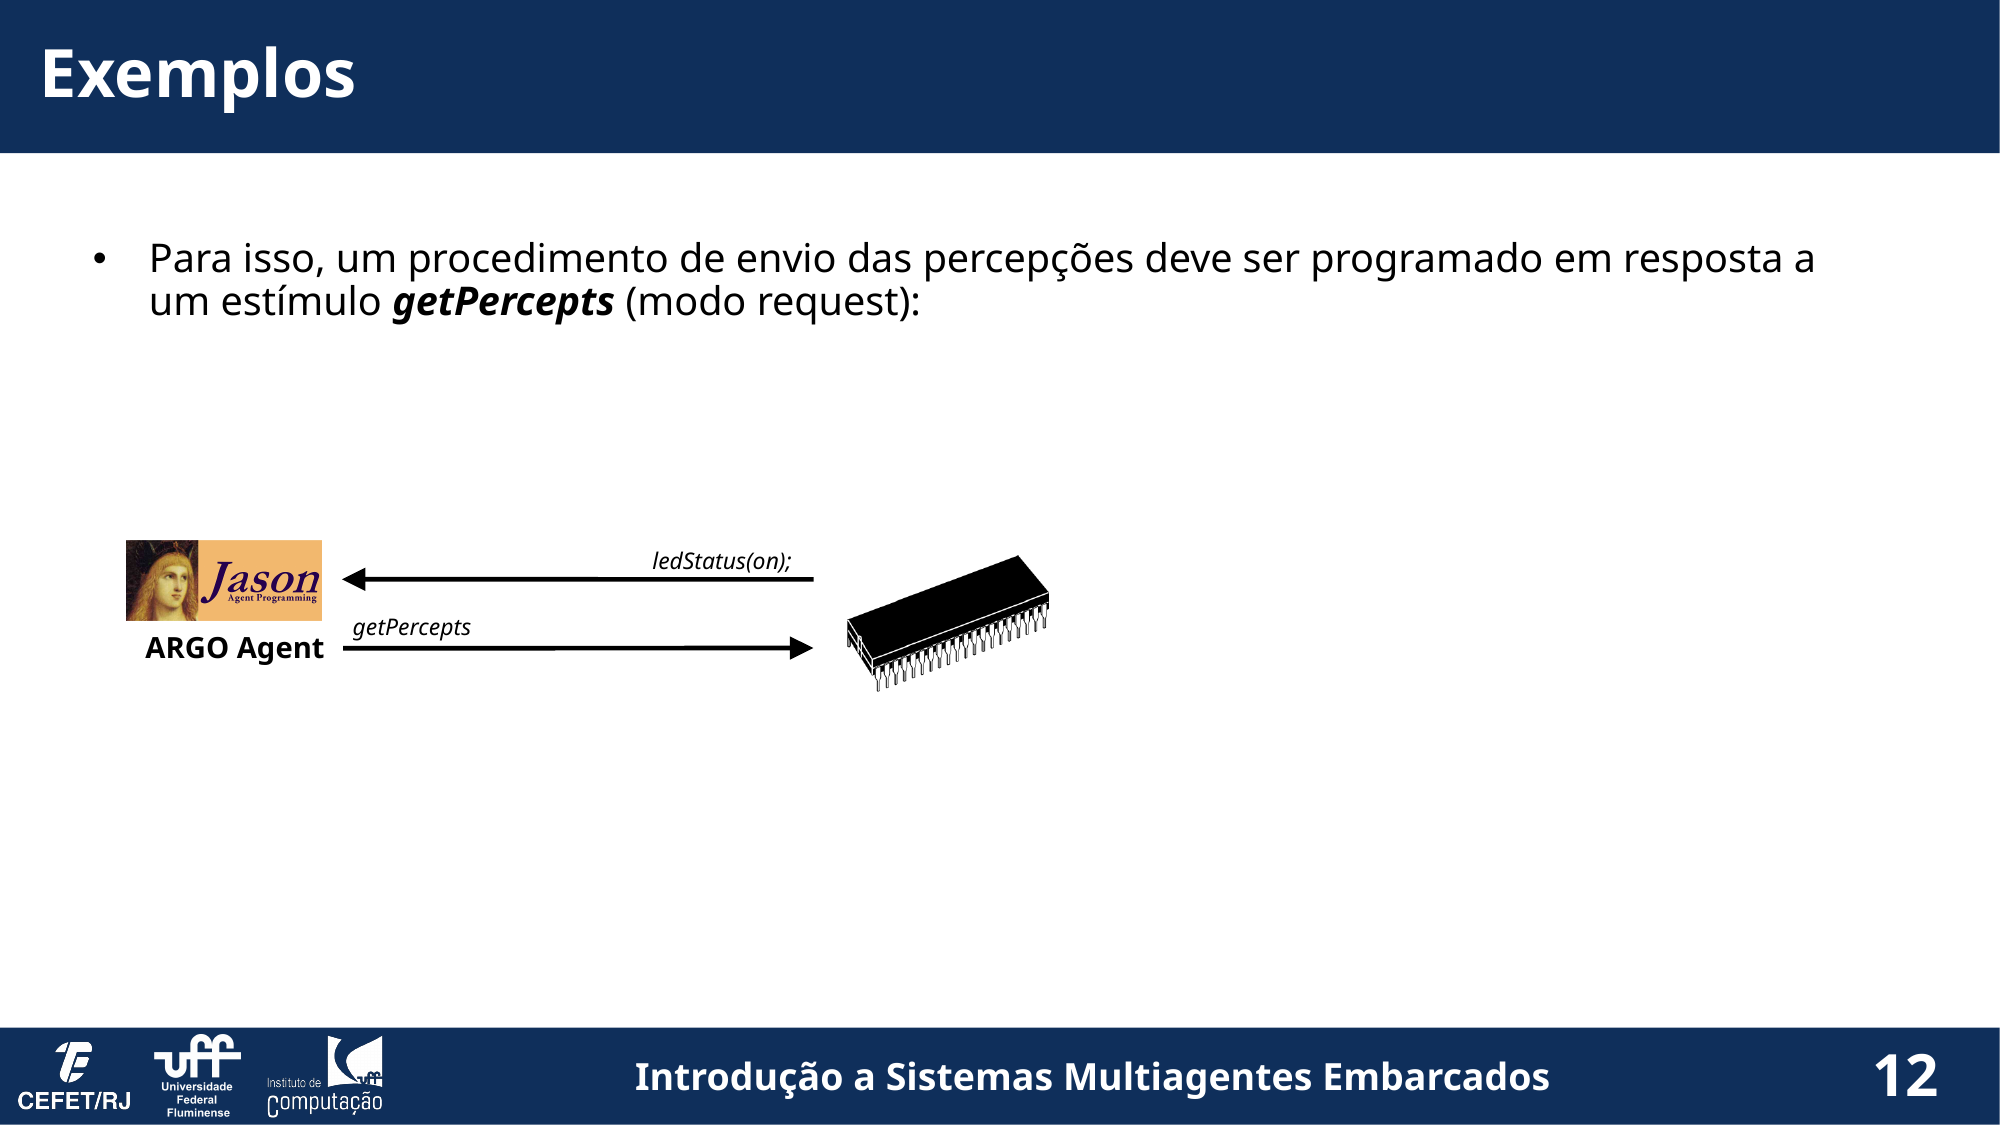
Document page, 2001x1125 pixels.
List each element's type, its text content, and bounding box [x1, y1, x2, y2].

text_box Para isso, um procedimento de envio das percepções deve ser programado em resposta a um estímulo getPercepts (modo request): [77, 231, 1833, 1006]
text_box Exemplos [25, 23, 2000, 119]
picture [847, 555, 1049, 692]
picture [265, 1033, 384, 1118]
picture [153, 1033, 242, 1122]
text_box ARGO Agent [110, 622, 361, 672]
picture [126, 540, 322, 621]
text_box getPercepts [328, 605, 496, 648]
text_box ledStatus(on); [537, 538, 907, 582]
picture [18, 1021, 130, 1125]
